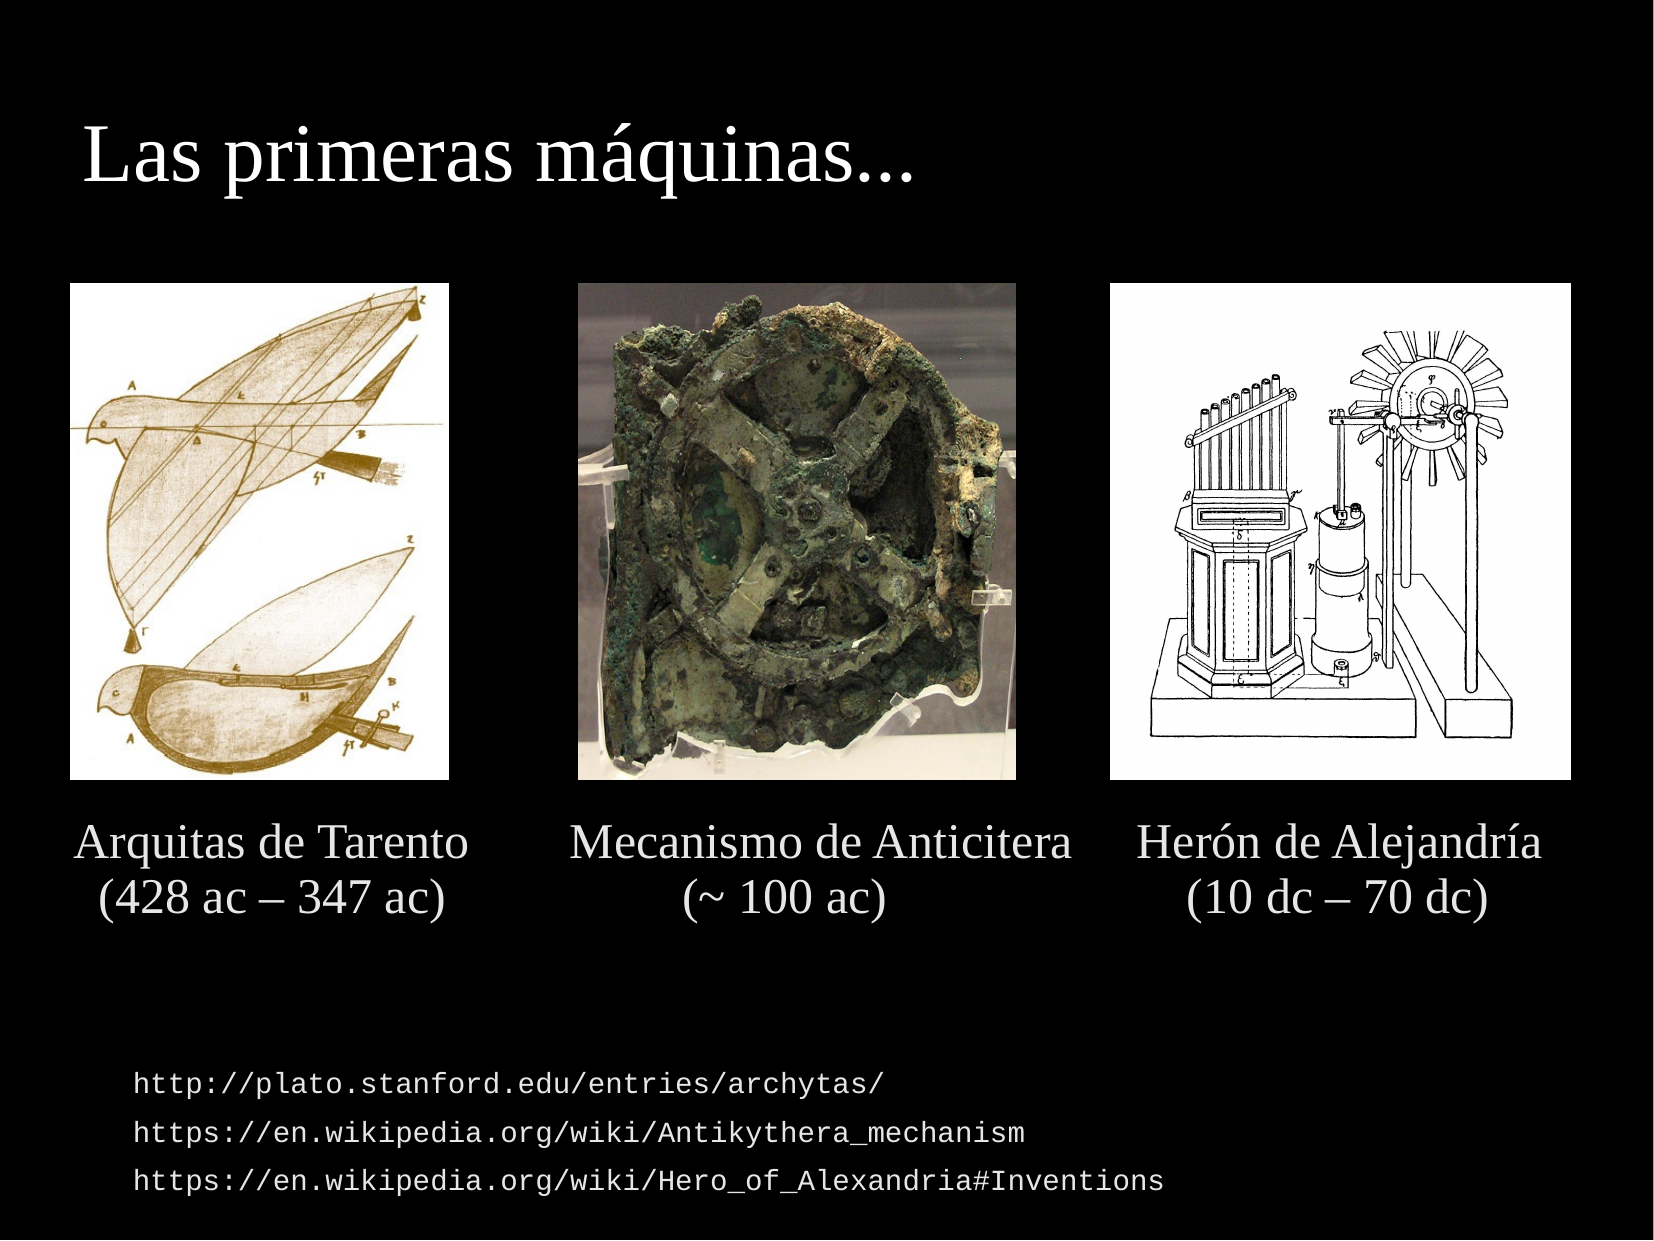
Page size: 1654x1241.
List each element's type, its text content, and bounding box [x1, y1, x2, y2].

text_box Mecanismo de Anticitera (~ 100 ac) [555, 806, 1111, 934]
text_box Herón de Alejandría (10 dc – 70 dc) [1122, 806, 1607, 989]
text_box Arquitas de Tarento (428 ac – 347 ac) [59, 806, 497, 989]
picture [70, 283, 449, 780]
text_box http://plato.stanford.edu/entries/archytas/ [118, 1062, 957, 1111]
text_box https://en.wikipedia.org/wiki/Antikythera_mechanism [118, 1110, 1075, 1158]
picture [1110, 283, 1571, 780]
text_box https://en.wikipedia.org/wiki/Hero_of_Alexandria#Inventions [118, 1158, 1193, 1208]
title Las primeras máquinas... [82, 49, 1571, 257]
picture [578, 283, 1016, 780]
